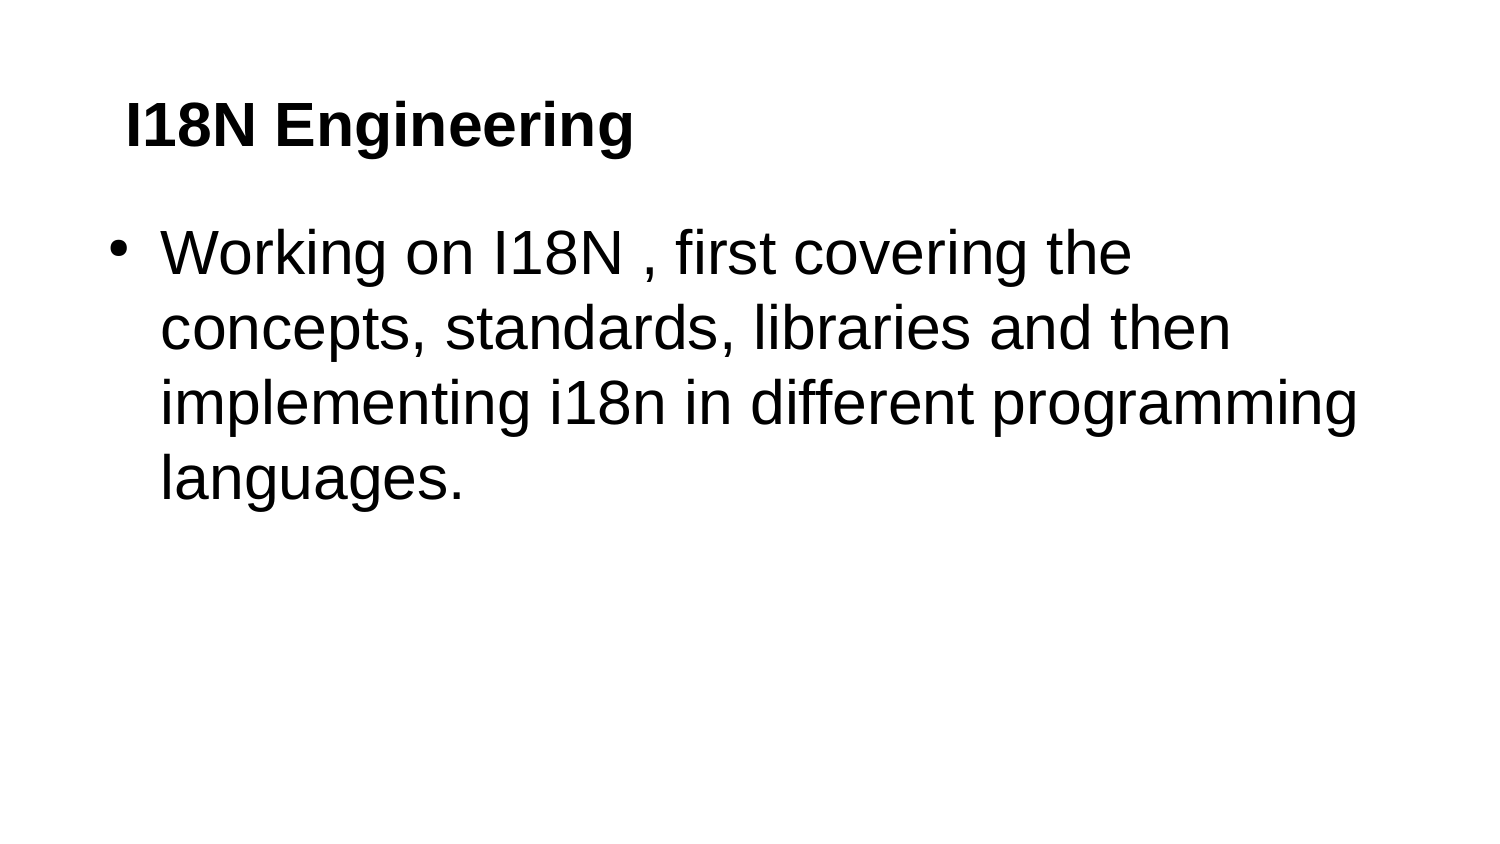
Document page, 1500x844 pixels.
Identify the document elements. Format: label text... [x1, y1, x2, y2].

list Working on I18N , first covering the concepts, standards, libraries and then implementing i18n in different programming languages. [75, 196, 1425, 808]
title I18N Engineering [75, 33, 1425, 175]
